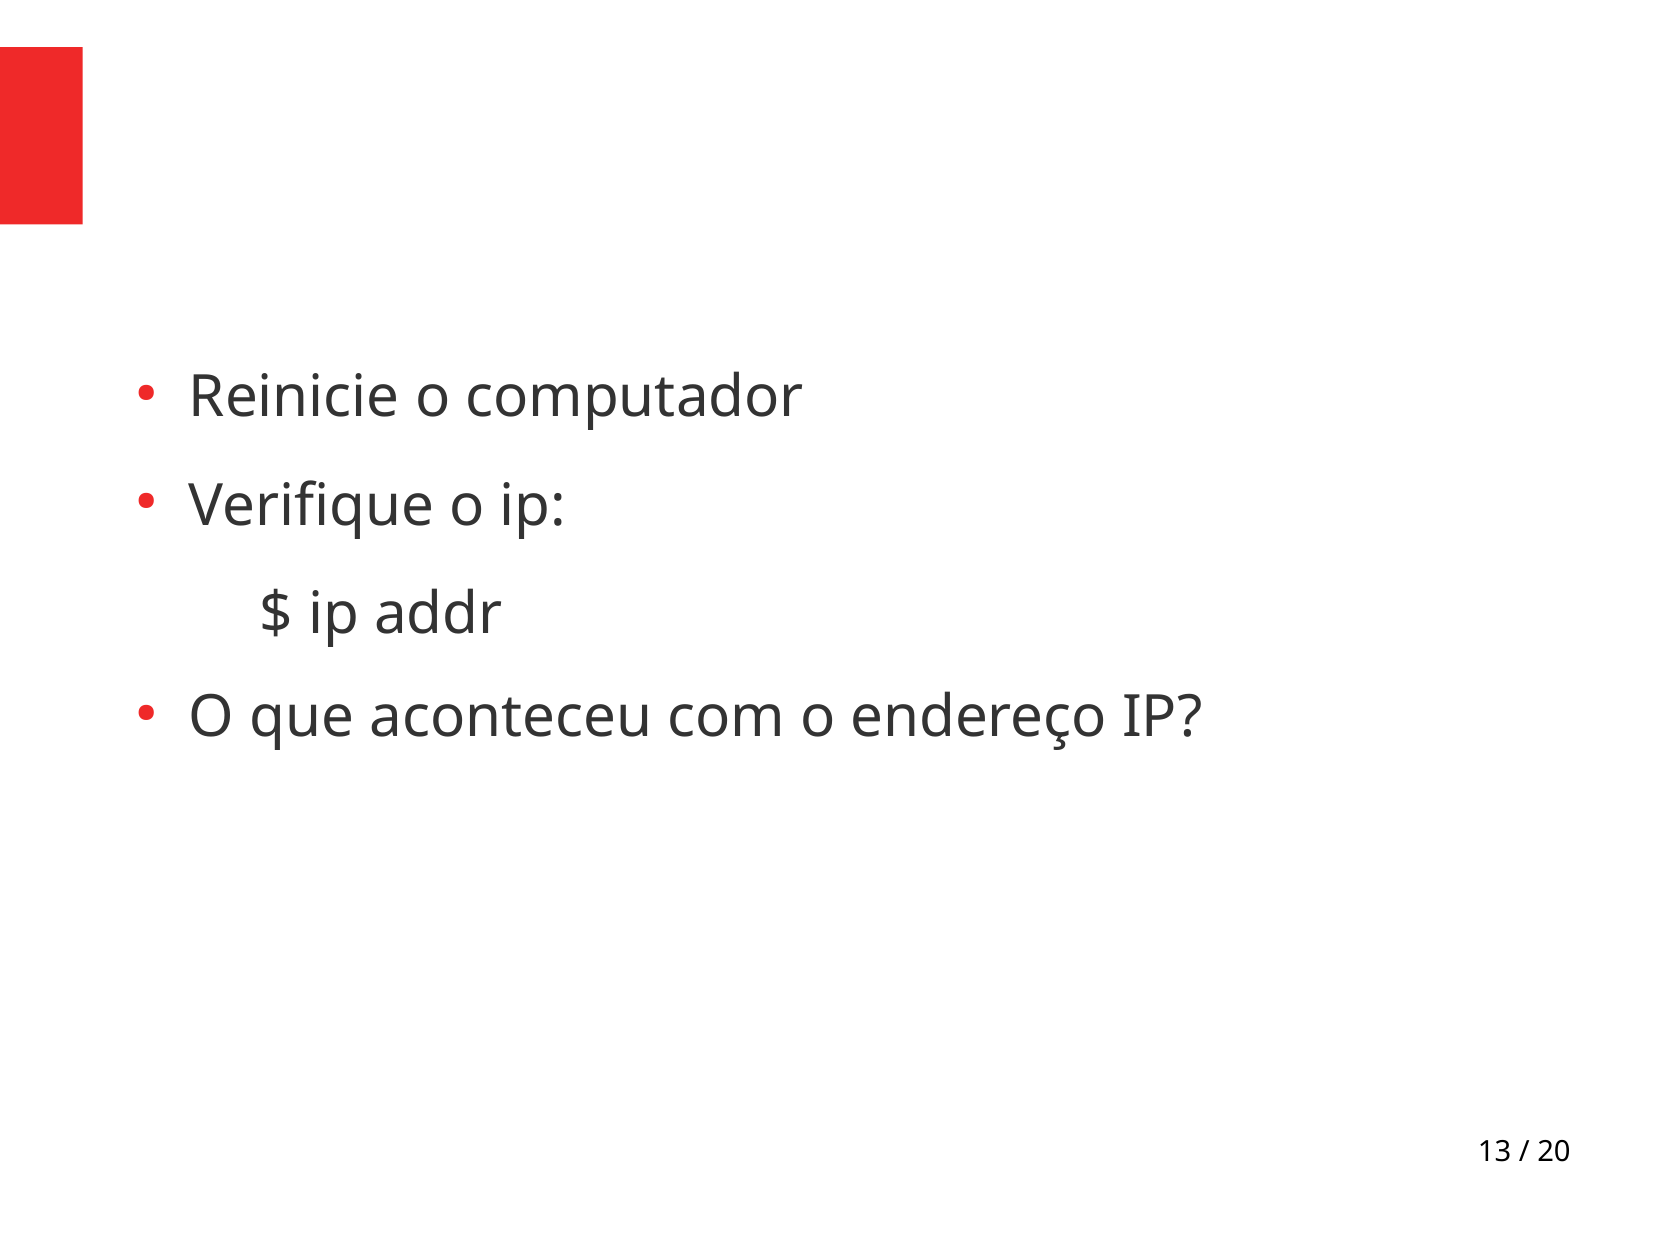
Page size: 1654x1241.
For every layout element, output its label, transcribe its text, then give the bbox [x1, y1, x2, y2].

list Reinicie o computador Verifique o ip: $ ip addr O que aconteceu com o endereço IP? [118, 354, 1536, 1074]
